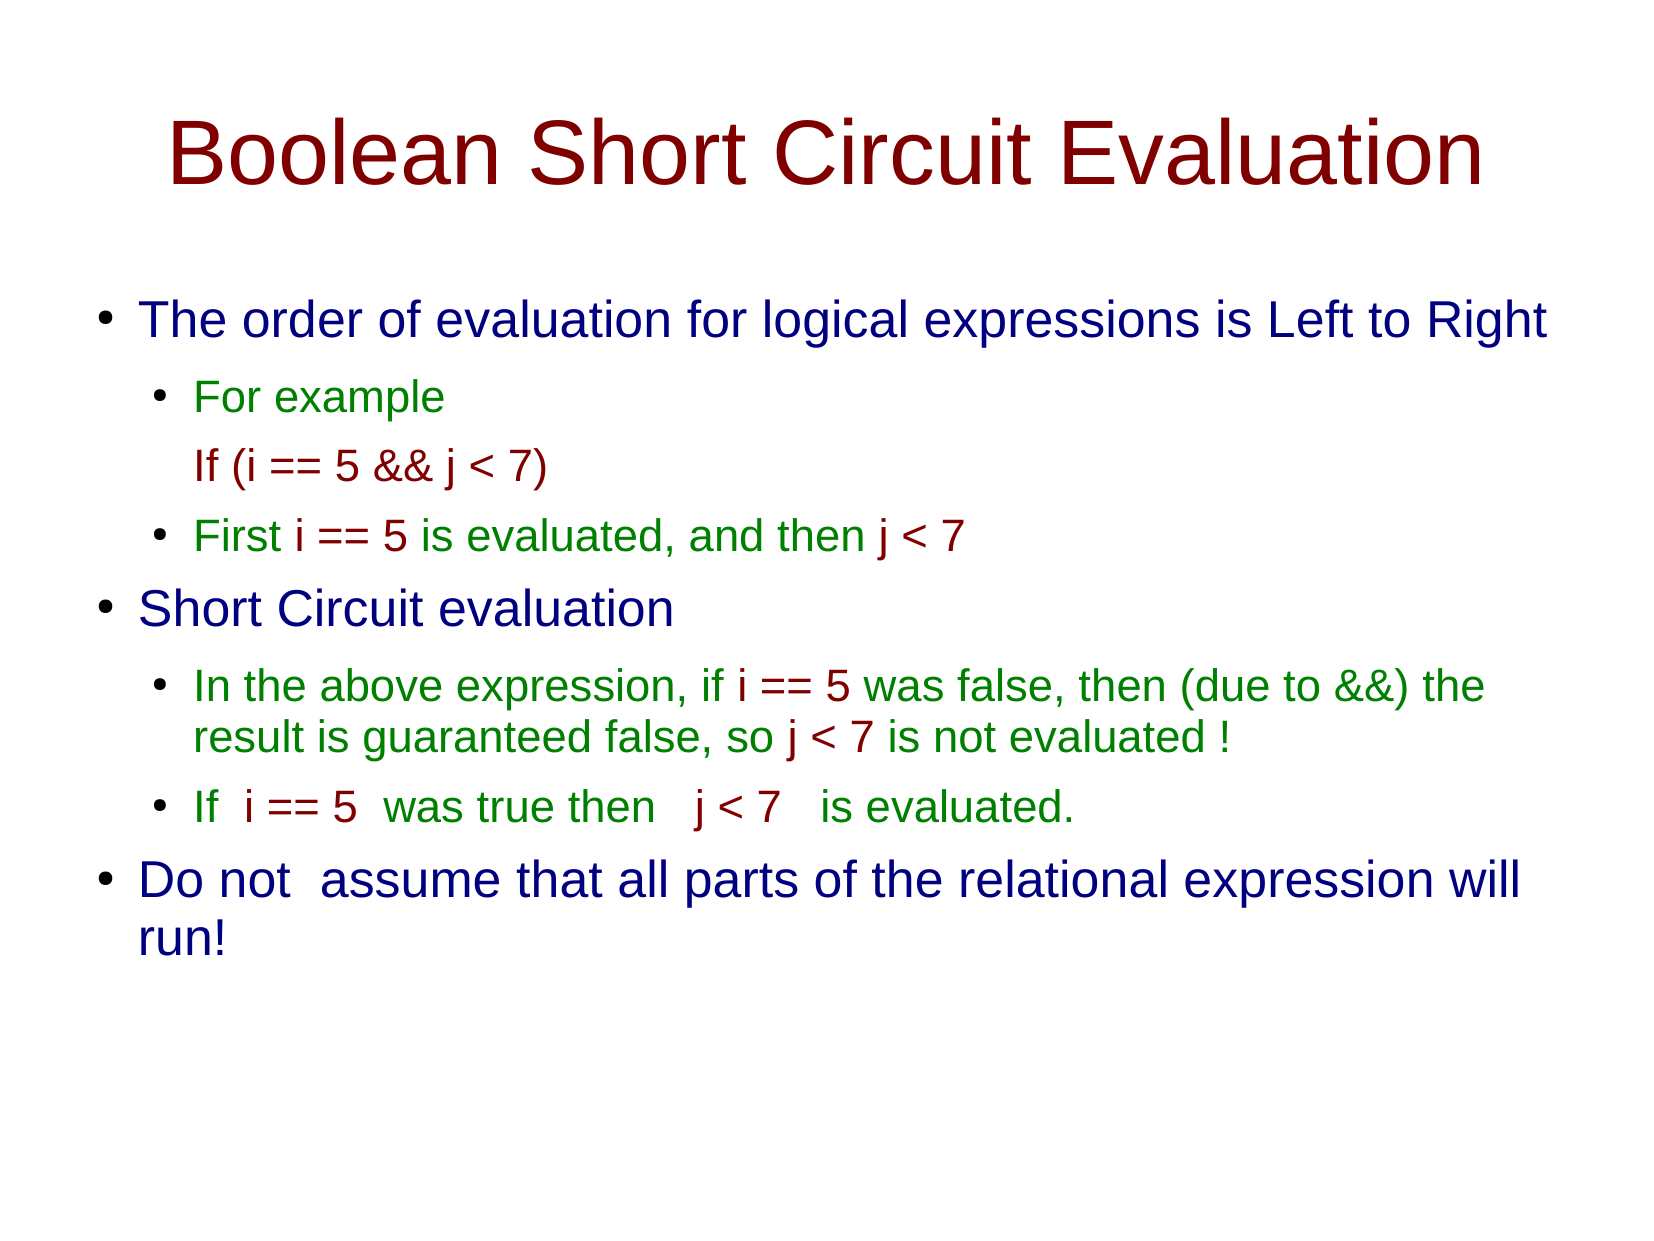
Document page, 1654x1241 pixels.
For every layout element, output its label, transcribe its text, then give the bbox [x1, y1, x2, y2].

title Boolean Short Circuit Evaluation [82, 49, 1571, 257]
list The order of evaluation for logical expressions is Left to Right For example If (i == 5 && j < 7) First i == 5 is evaluated, and then j < 7 Short Circuit evaluation In the above expression, if i == 5 was false, then (due to &&) the result is guaranteed false, so j < 7 is not evaluated ! If i == 5 was true then j < 7 is evaluated. Do not assume that all parts of the relational expression will run! [82, 290, 1571, 1010]
